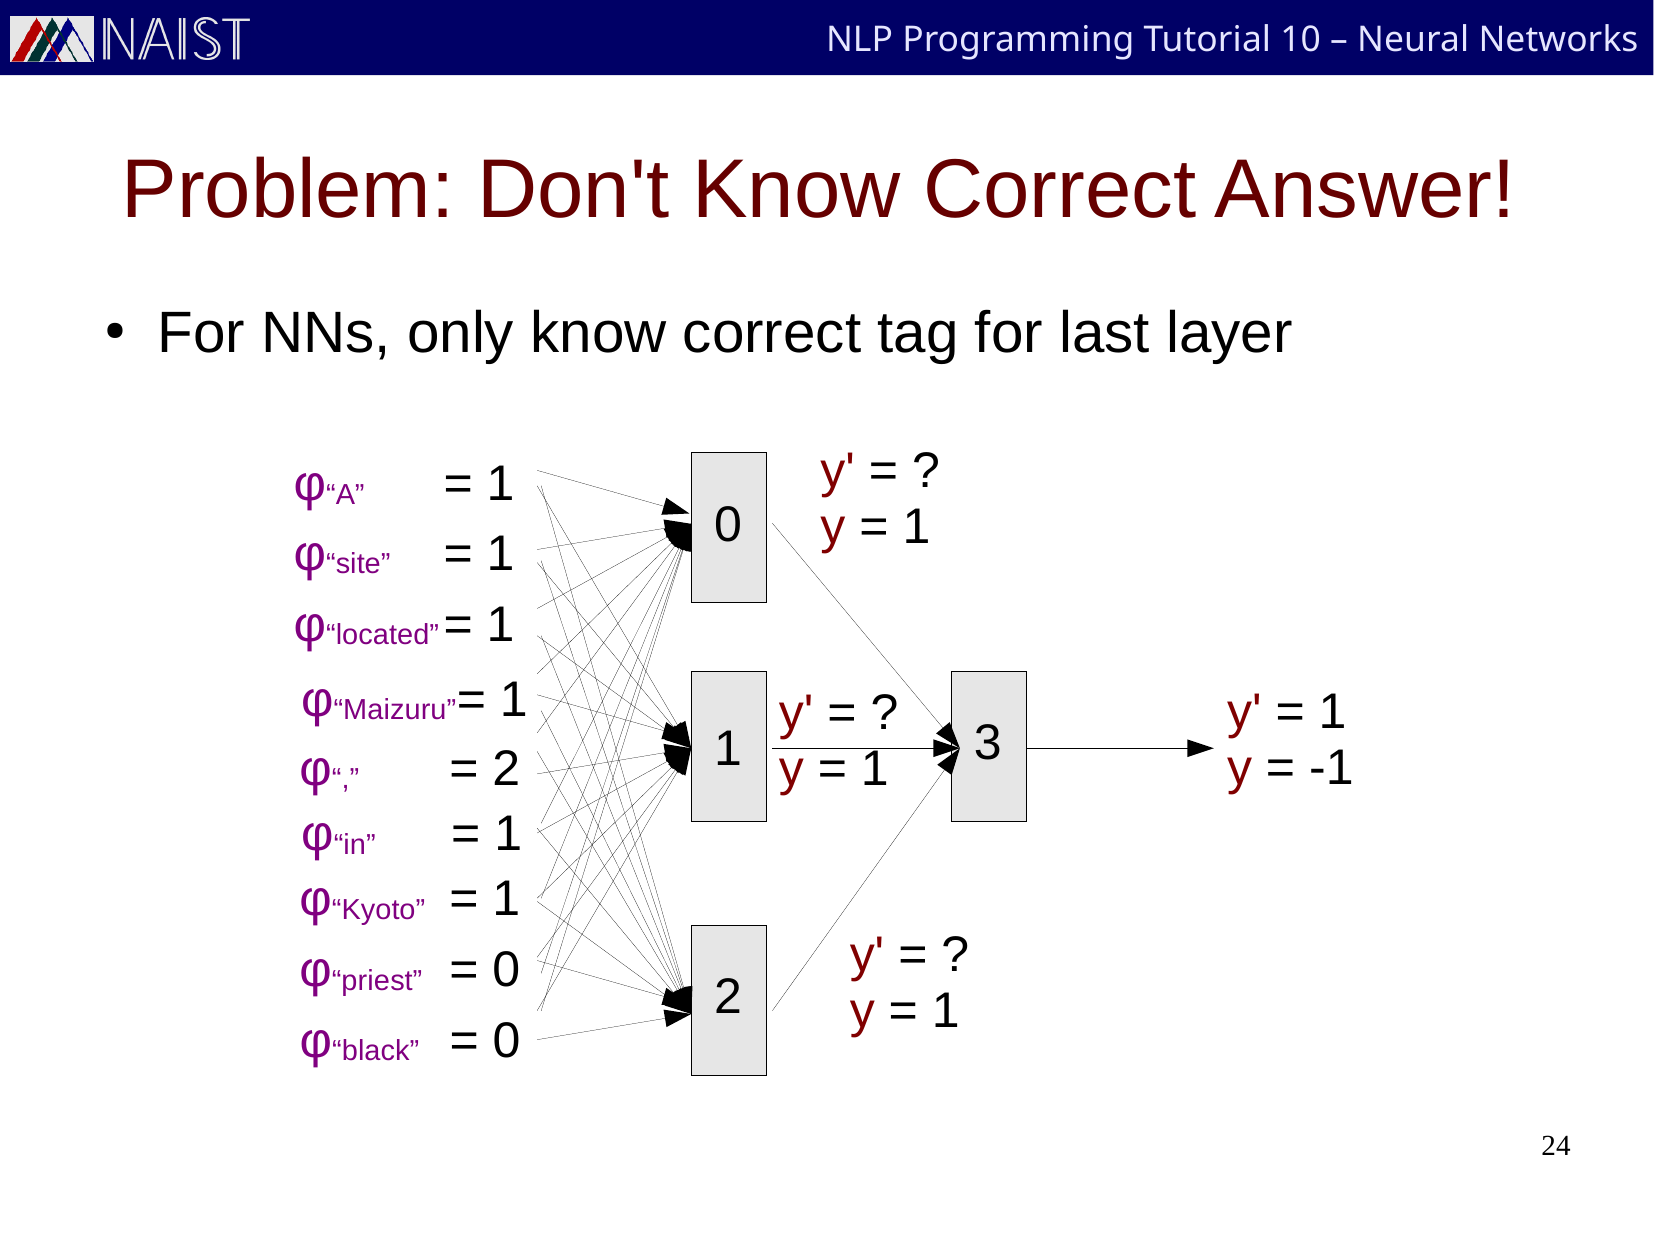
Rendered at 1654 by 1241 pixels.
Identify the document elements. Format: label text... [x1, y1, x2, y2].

text_box φ“black” = 0 [284, 1004, 536, 1092]
text_box φ“,” = 2 [284, 732, 536, 820]
text_box [691, 925, 767, 1076]
text_box y' = 1 y = -1 [1212, 676, 1369, 803]
text_box φ“located” = 1 [278, 588, 530, 676]
text_box y' = ? y = 1 [805, 434, 955, 562]
text_box φ“priest” = 0 [284, 933, 536, 1004]
picture [10, 16, 94, 62]
text_box [691, 452, 767, 603]
text_box φ“in” = 1 [286, 798, 538, 886]
text_box φ“A” = 1 [278, 448, 530, 517]
text_box φ“Kyoto” = 1 [284, 863, 536, 933]
text_box [691, 671, 767, 822]
text_box [951, 671, 1027, 822]
text_box 1 [699, 713, 757, 784]
text_box 3 [959, 707, 1017, 778]
text_box 2 [699, 961, 757, 1032]
text_box y' = ? y = 1 [764, 676, 914, 804]
text_box y' = ? y = 1 [835, 918, 989, 1046]
picture [102, 17, 251, 60]
list For NNs, only know correct tag for last layer [86, 300, 1576, 1119]
text_box φ“site” = 1 [278, 517, 530, 588]
text_box 0 [699, 488, 757, 560]
title Problem: Don't Know Correct Answer! [75, 92, 1564, 285]
text_box φ“Maizuru”= 1 [286, 663, 543, 751]
